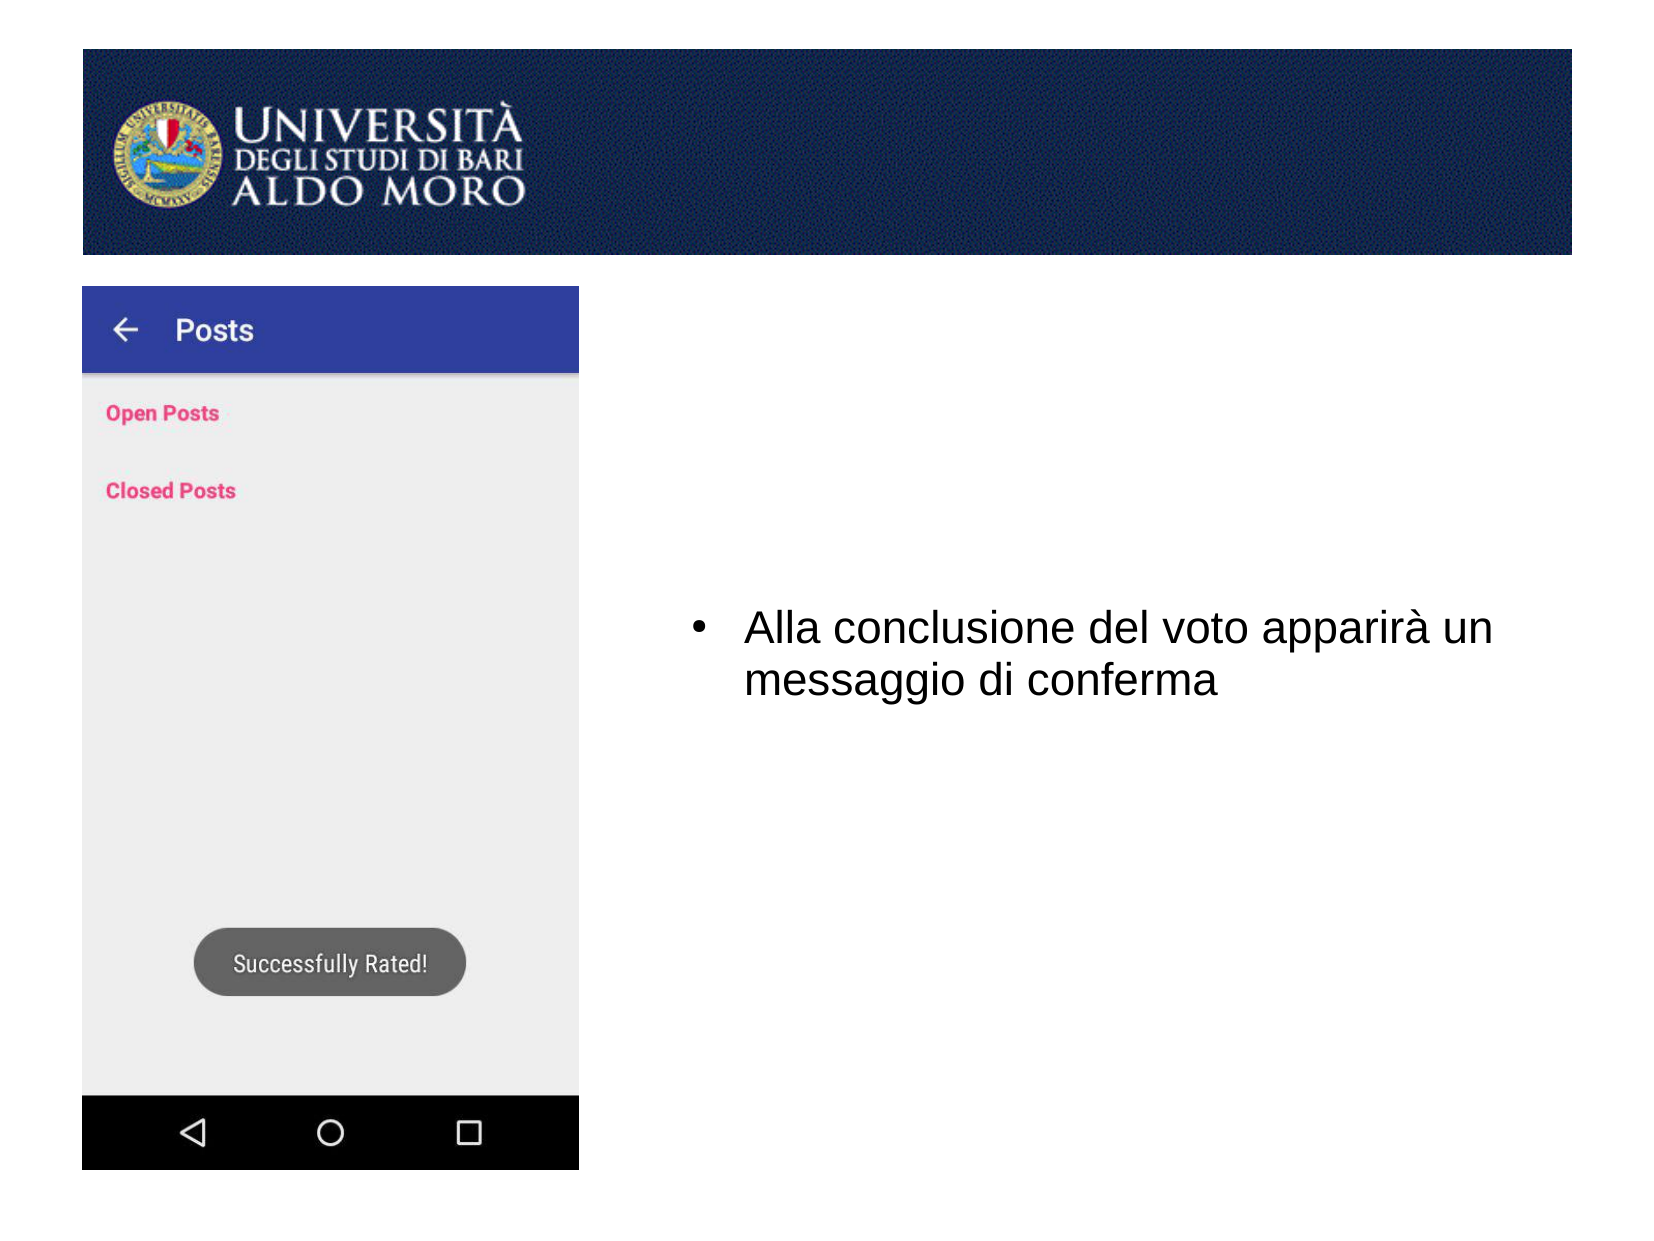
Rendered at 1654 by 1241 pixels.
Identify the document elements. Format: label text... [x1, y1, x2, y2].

picture [82, 286, 579, 1170]
list Alla conclusione del voto apparirà un messaggio di conferma [673, 602, 1571, 1241]
picture [83, 49, 1572, 255]
